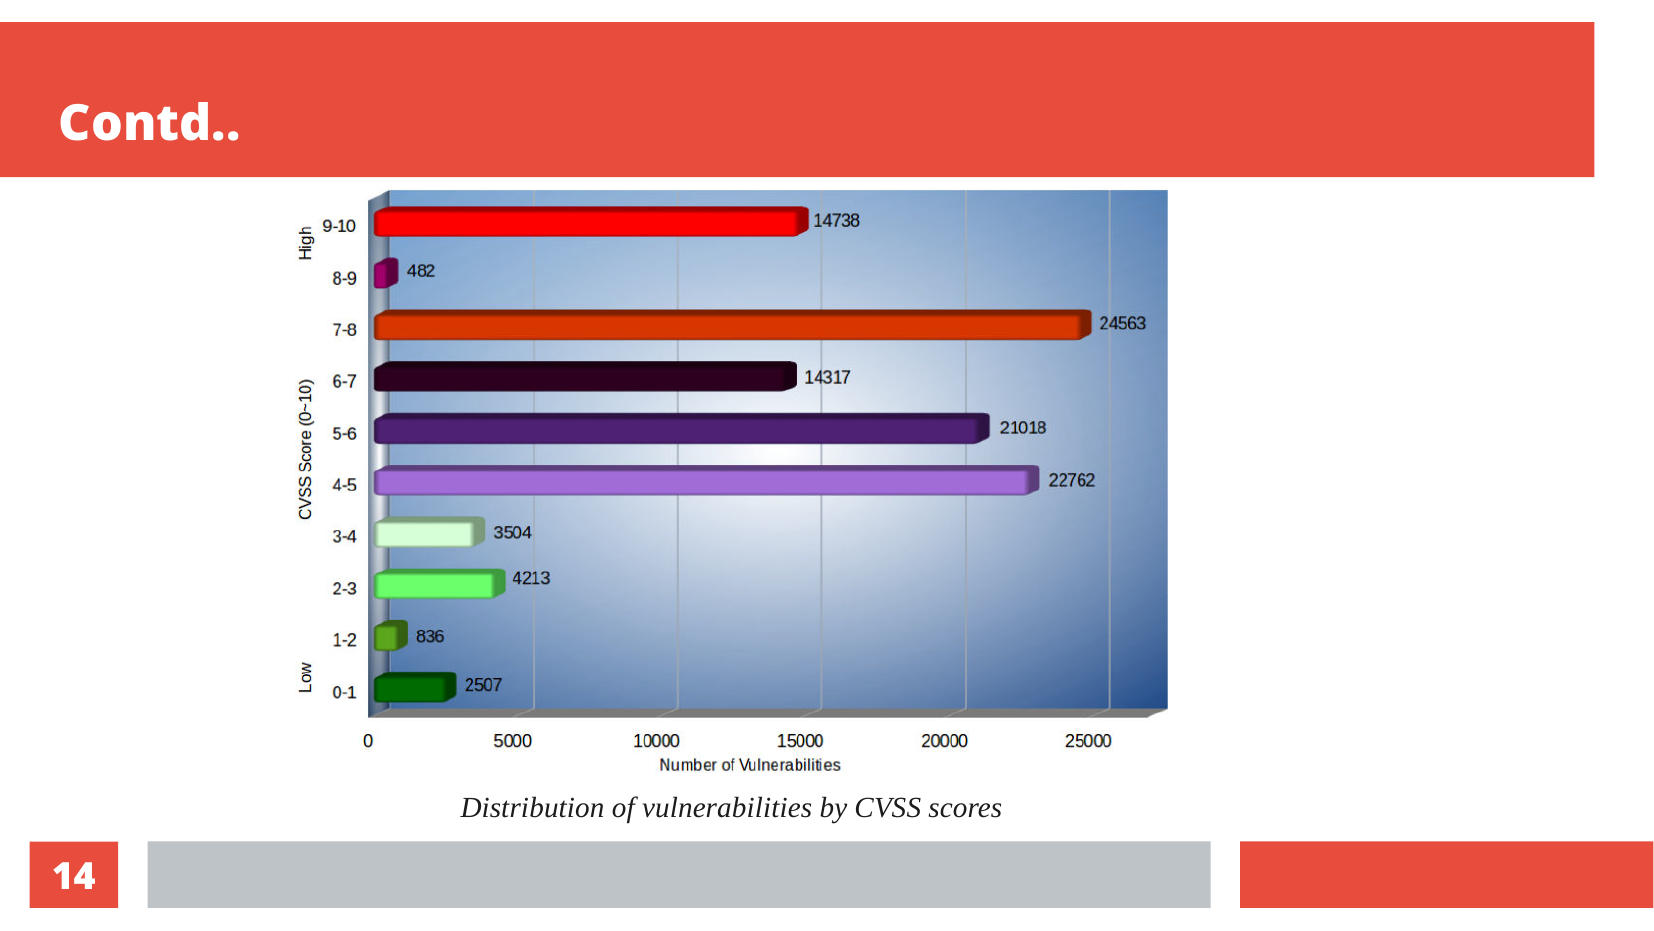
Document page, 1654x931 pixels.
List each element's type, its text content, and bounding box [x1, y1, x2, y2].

title Contd.. [59, 44, 1595, 156]
picture [295, 188, 1170, 773]
list Distribution of vulnerabilities by CVSS scores [460, 791, 1312, 832]
